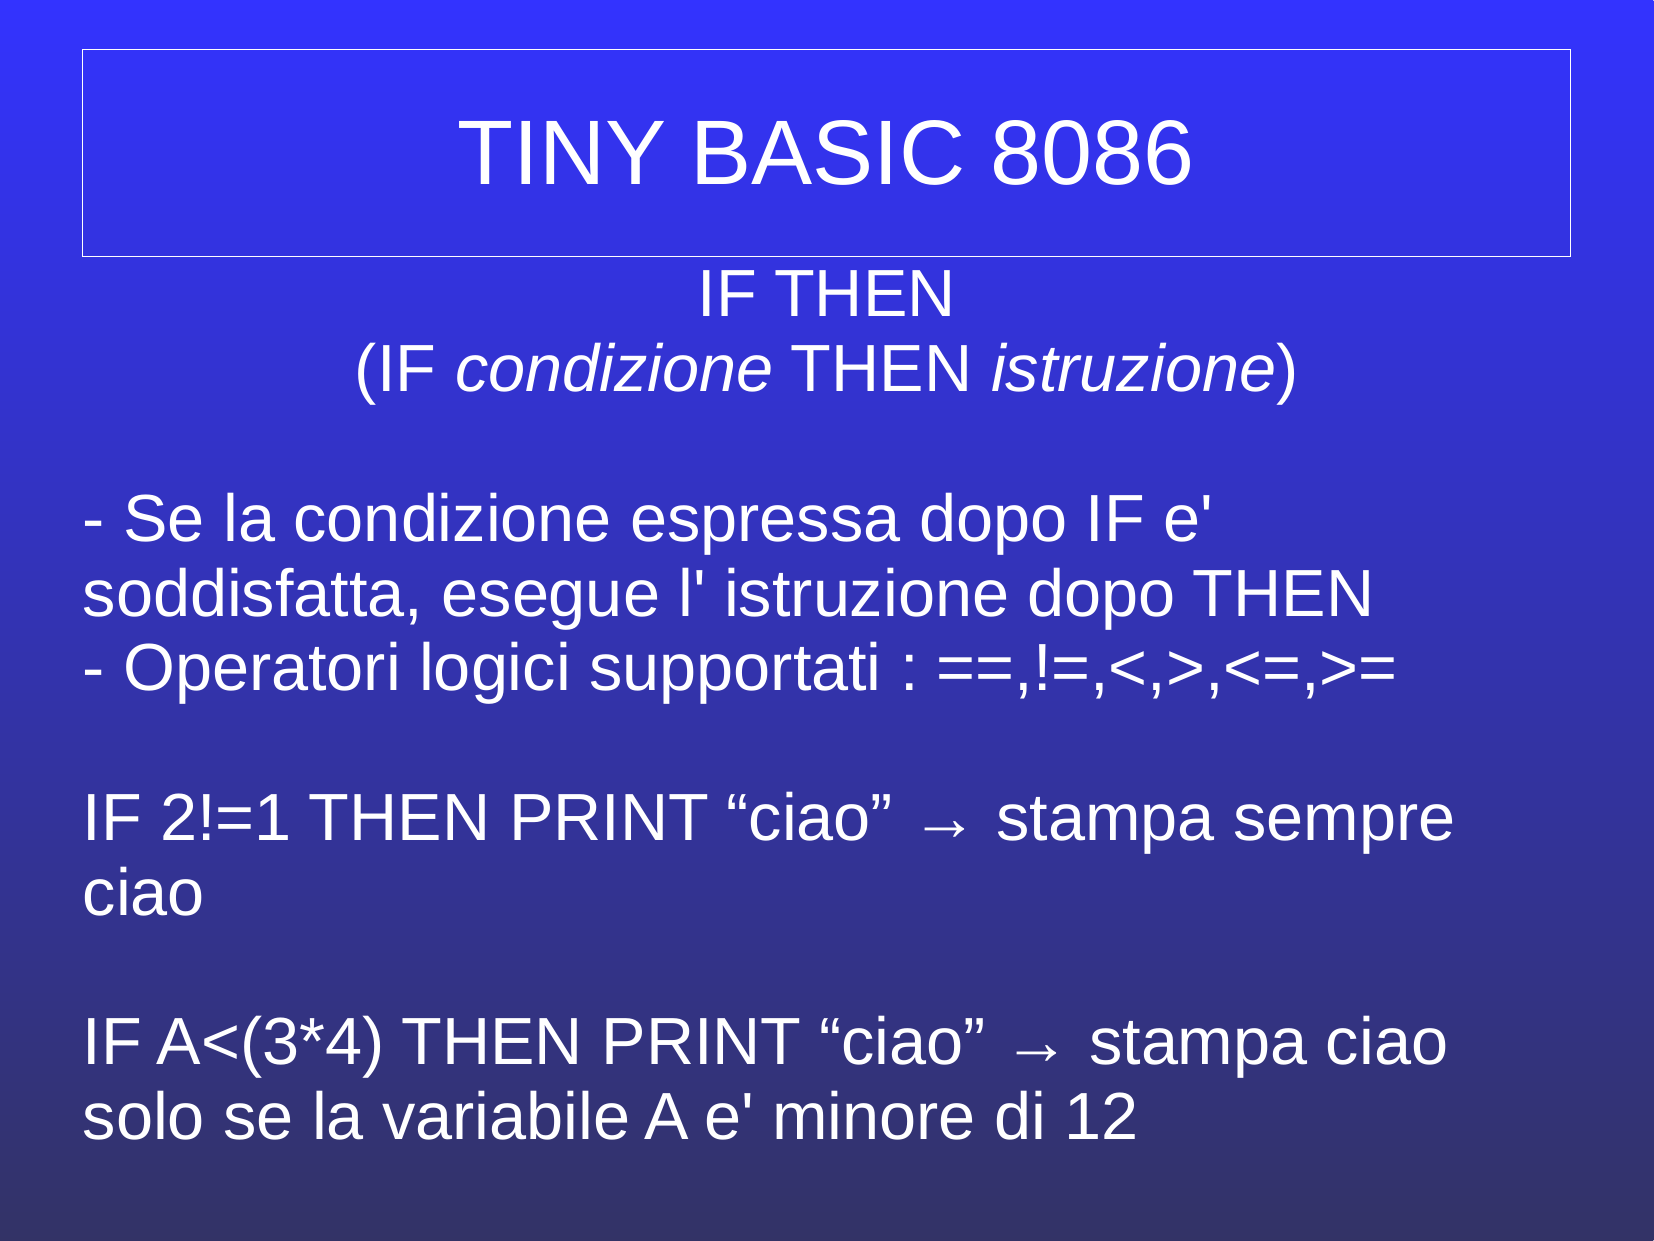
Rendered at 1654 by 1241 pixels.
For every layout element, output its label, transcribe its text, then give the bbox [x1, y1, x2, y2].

subtitle IF THEN (IF condizione THEN istruzione) - Se la condizione espressa dopo IF e' soddisfatta, esegue l' istruzione dopo THEN - Operatori logici supportati : ==,!=,<,>,<=,>= IF 2!=1 THEN PRINT “ciao” → stampa sempre ciao IF A<(3*4) THEN PRINT “ciao” → stampa ciao solo se la variabile A e' minore di 12 [82, 256, 1571, 1229]
title TINY BASIC 8086 [82, 49, 1571, 256]
